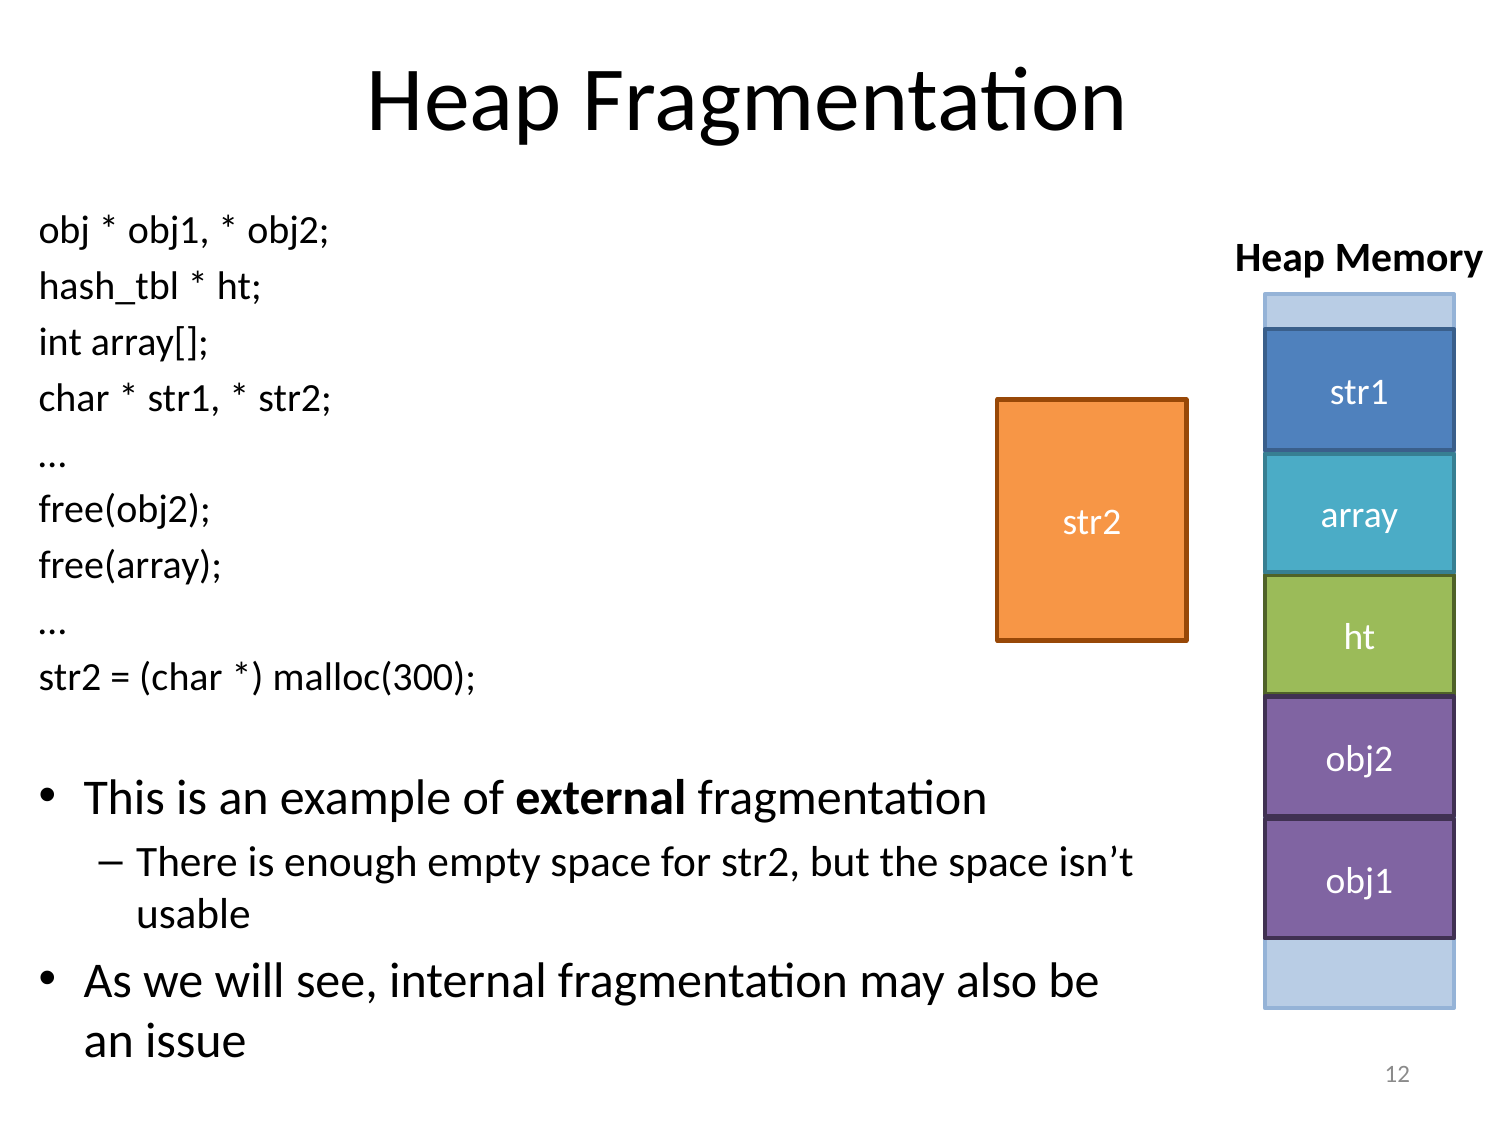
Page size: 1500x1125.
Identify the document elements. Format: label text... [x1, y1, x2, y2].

text_box obj2 [1264, 696, 1454, 817]
text_box ht [1264, 574, 1454, 695]
text_box obj1 [1264, 818, 1454, 939]
text_box array [1264, 453, 1454, 573]
text_box Heap Memory [1220, 222, 1499, 287]
list obj * obj1, * obj2; hash_tbl * ht; int array[]; char * str1, * str2; … free(obj2); free(array); … str2 = (char *) malloc(300); This is an example of external fragmentation There is enough empty space for str2, but the space isn’t usable As we will see, internal fragmentation may also be an issue [23, 195, 1155, 1086]
text_box str1 [1264, 329, 1454, 451]
text_box [1264, 939, 1454, 1009]
text_box [1264, 294, 1454, 329]
slide_number <number> [1074, 1042, 1425, 1103]
text_box str2 [997, 399, 1187, 641]
title Heap Fragmentation [7, 0, 1488, 188]
